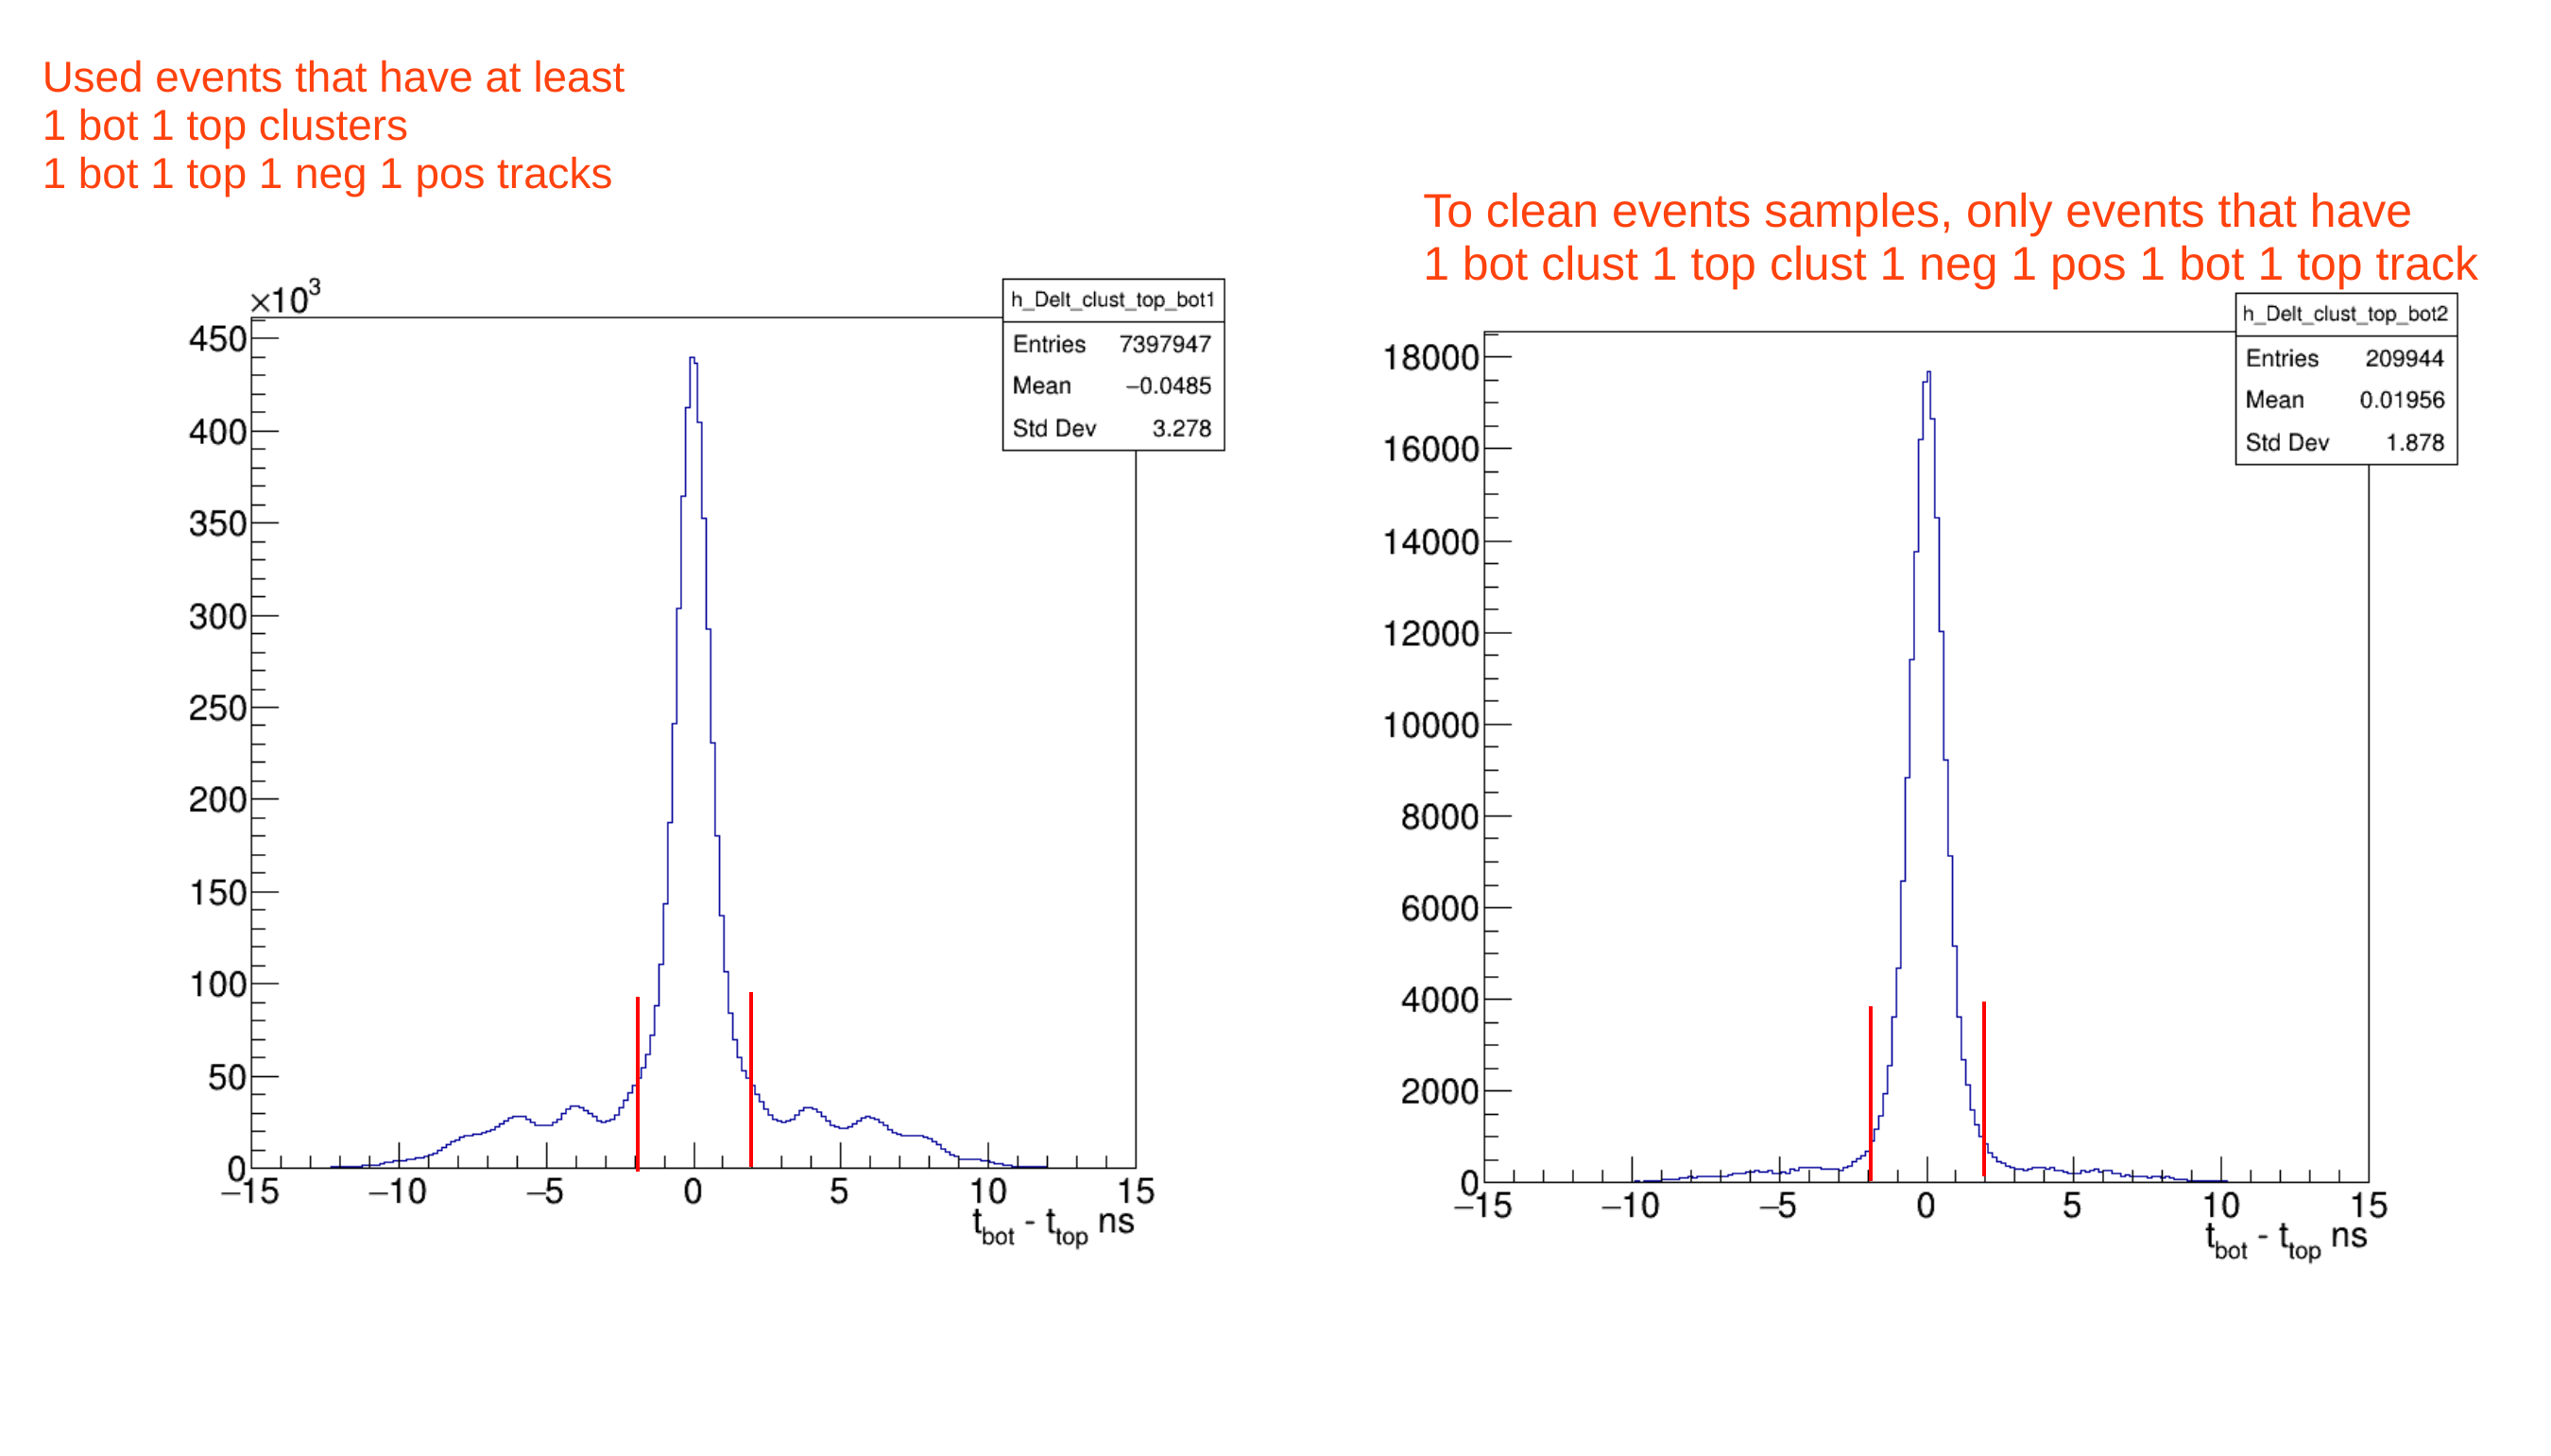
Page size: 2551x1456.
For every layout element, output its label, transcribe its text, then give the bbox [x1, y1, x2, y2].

text_box Used events that have at least 1 bot 1 top clusters 1 bot 1 top 1 neg 1 pos tracks [28, 45, 640, 205]
picture [1375, 225, 2479, 1291]
text_box To clean events samples, only events that have 1 bot clust 1 top clust 1 neg 1 pos 1 bot 1 top track [1409, 177, 2494, 299]
picture [142, 211, 1246, 1276]
